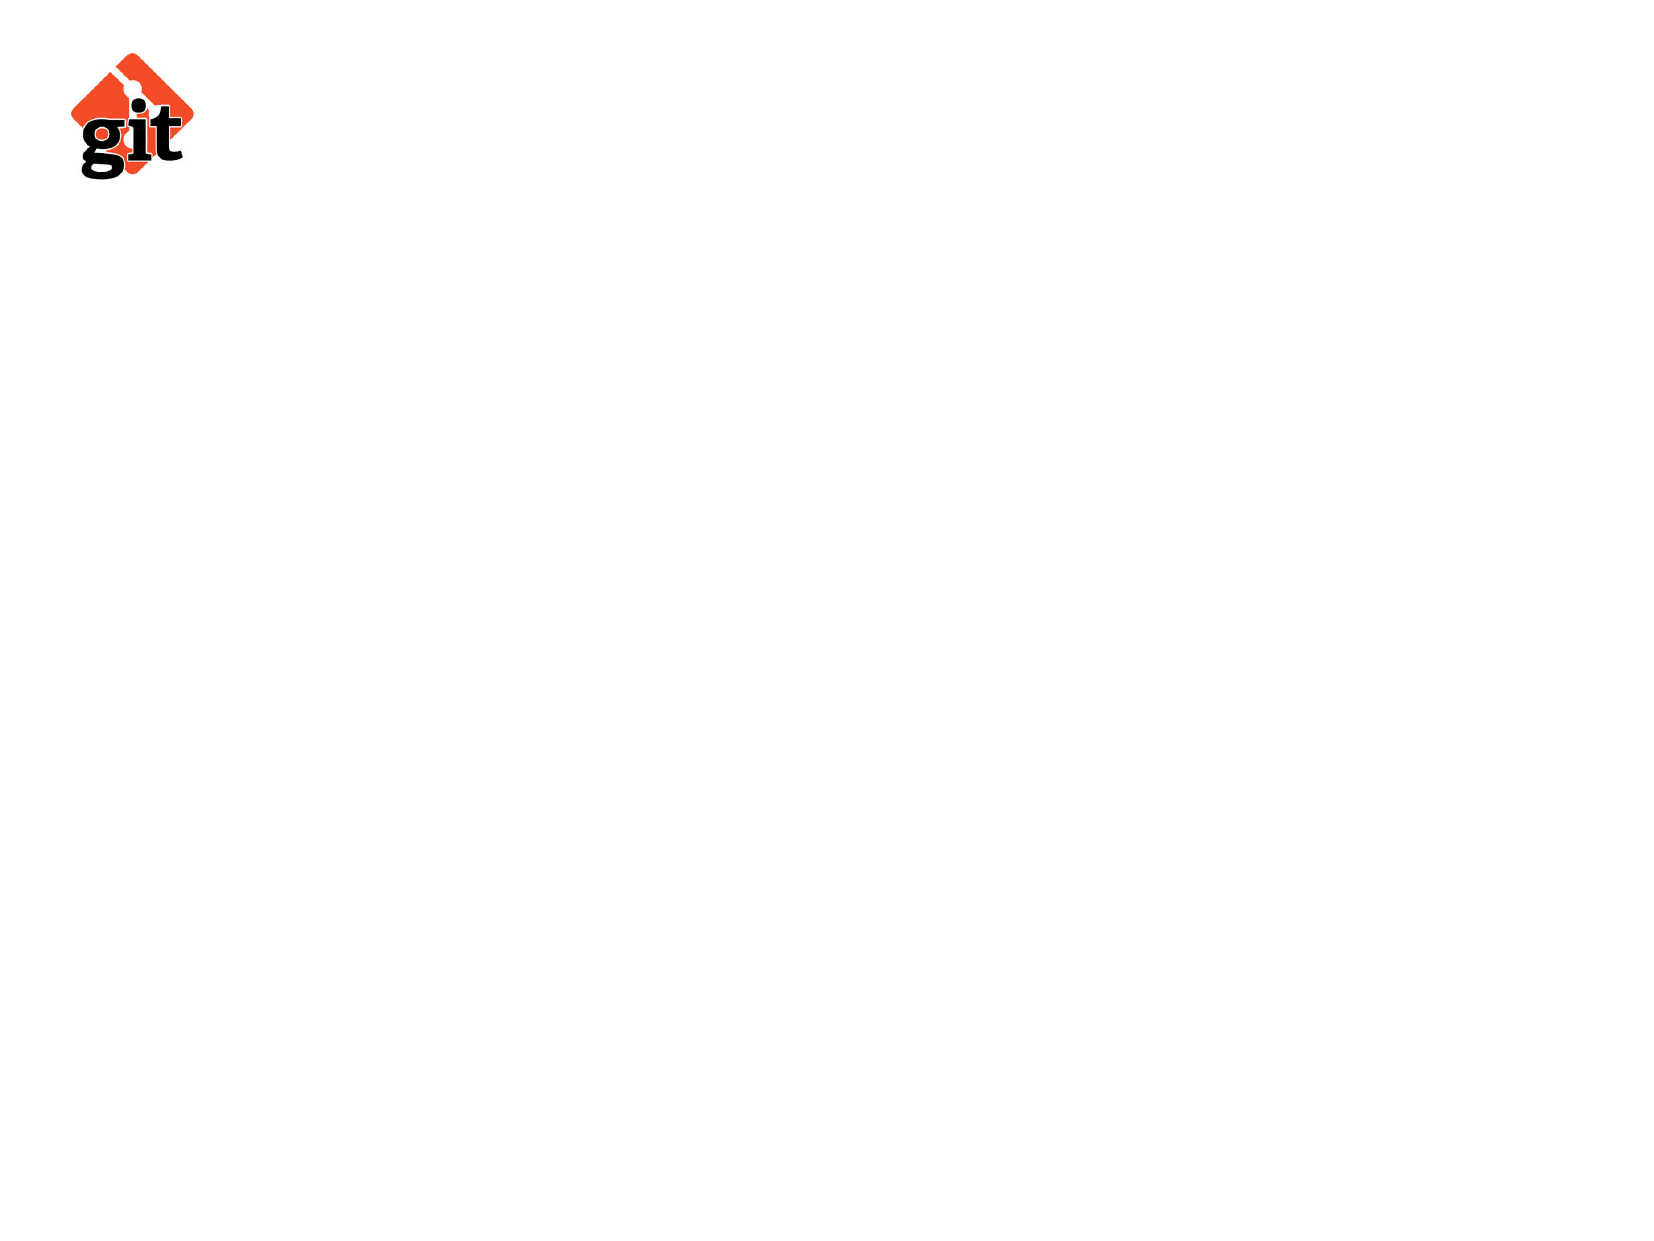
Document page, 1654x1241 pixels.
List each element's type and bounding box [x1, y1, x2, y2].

picture [68, 53, 196, 181]
